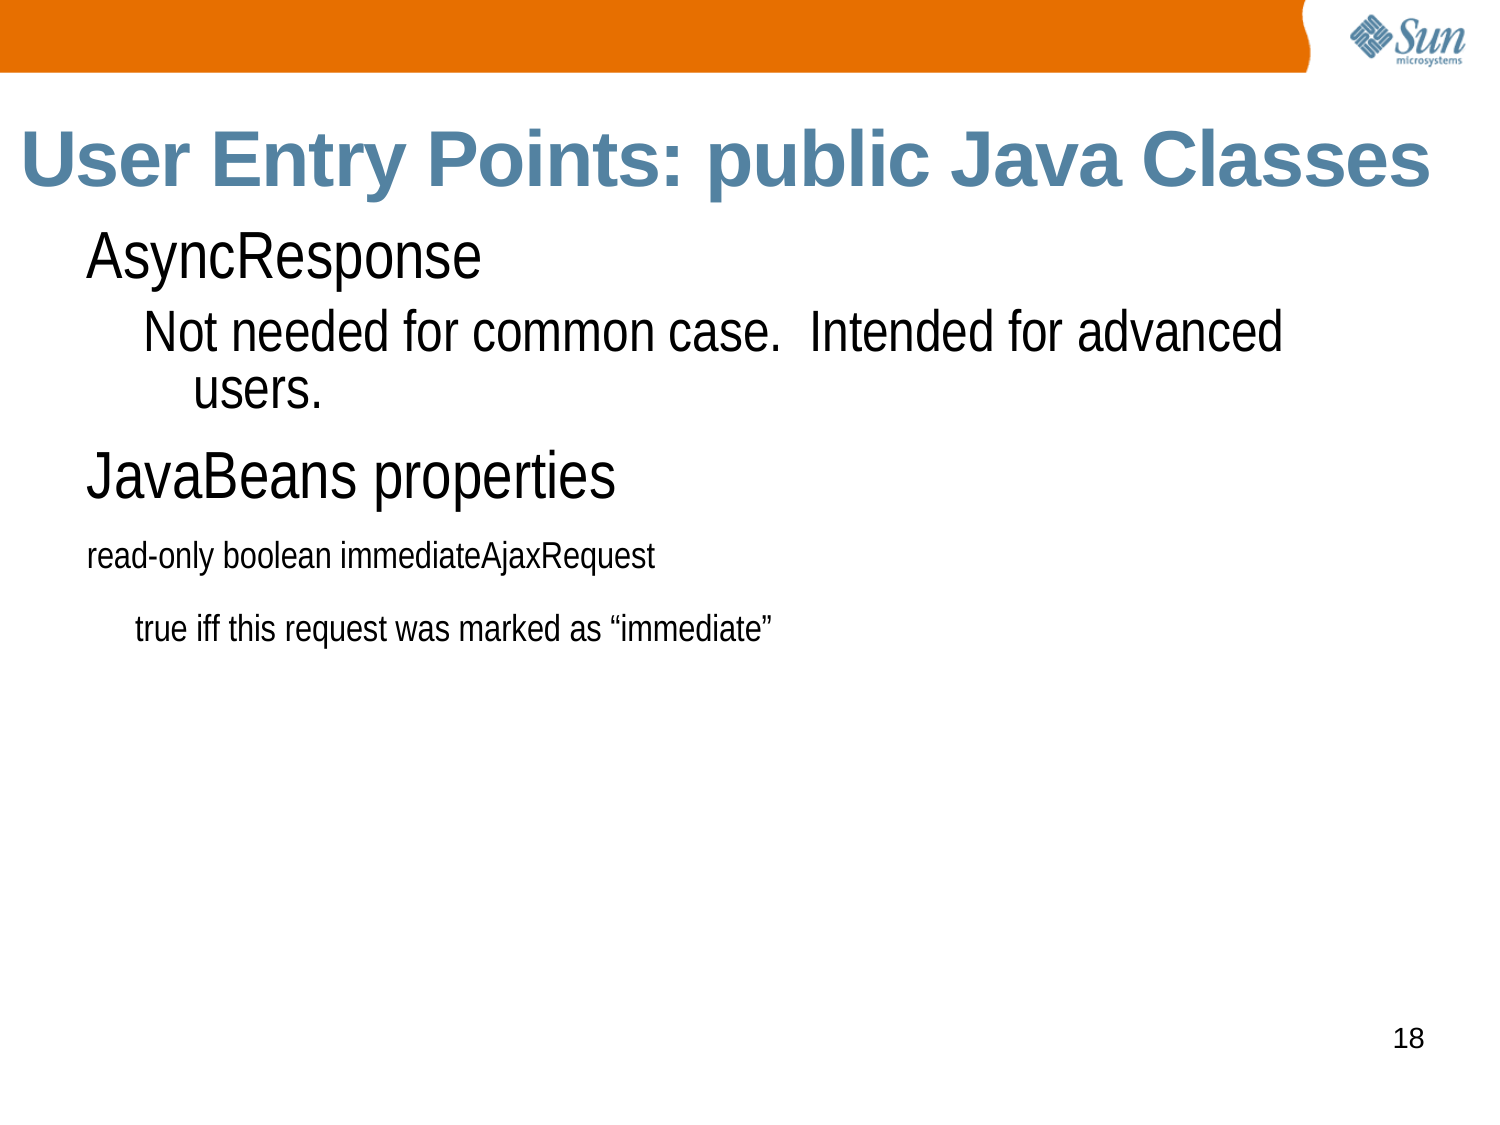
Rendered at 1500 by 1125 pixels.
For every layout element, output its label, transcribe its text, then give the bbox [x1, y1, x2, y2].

picture [0, 0, 1500, 75]
title User Entry Points: public Java Classes [19, 122, 1488, 228]
list AsyncResponse Not needed for common case. Intended for advanced users. JavaBeans properties read-only boolean immediateAjaxRequest true iff this request was marked as “immediate” [67, 226, 1405, 920]
